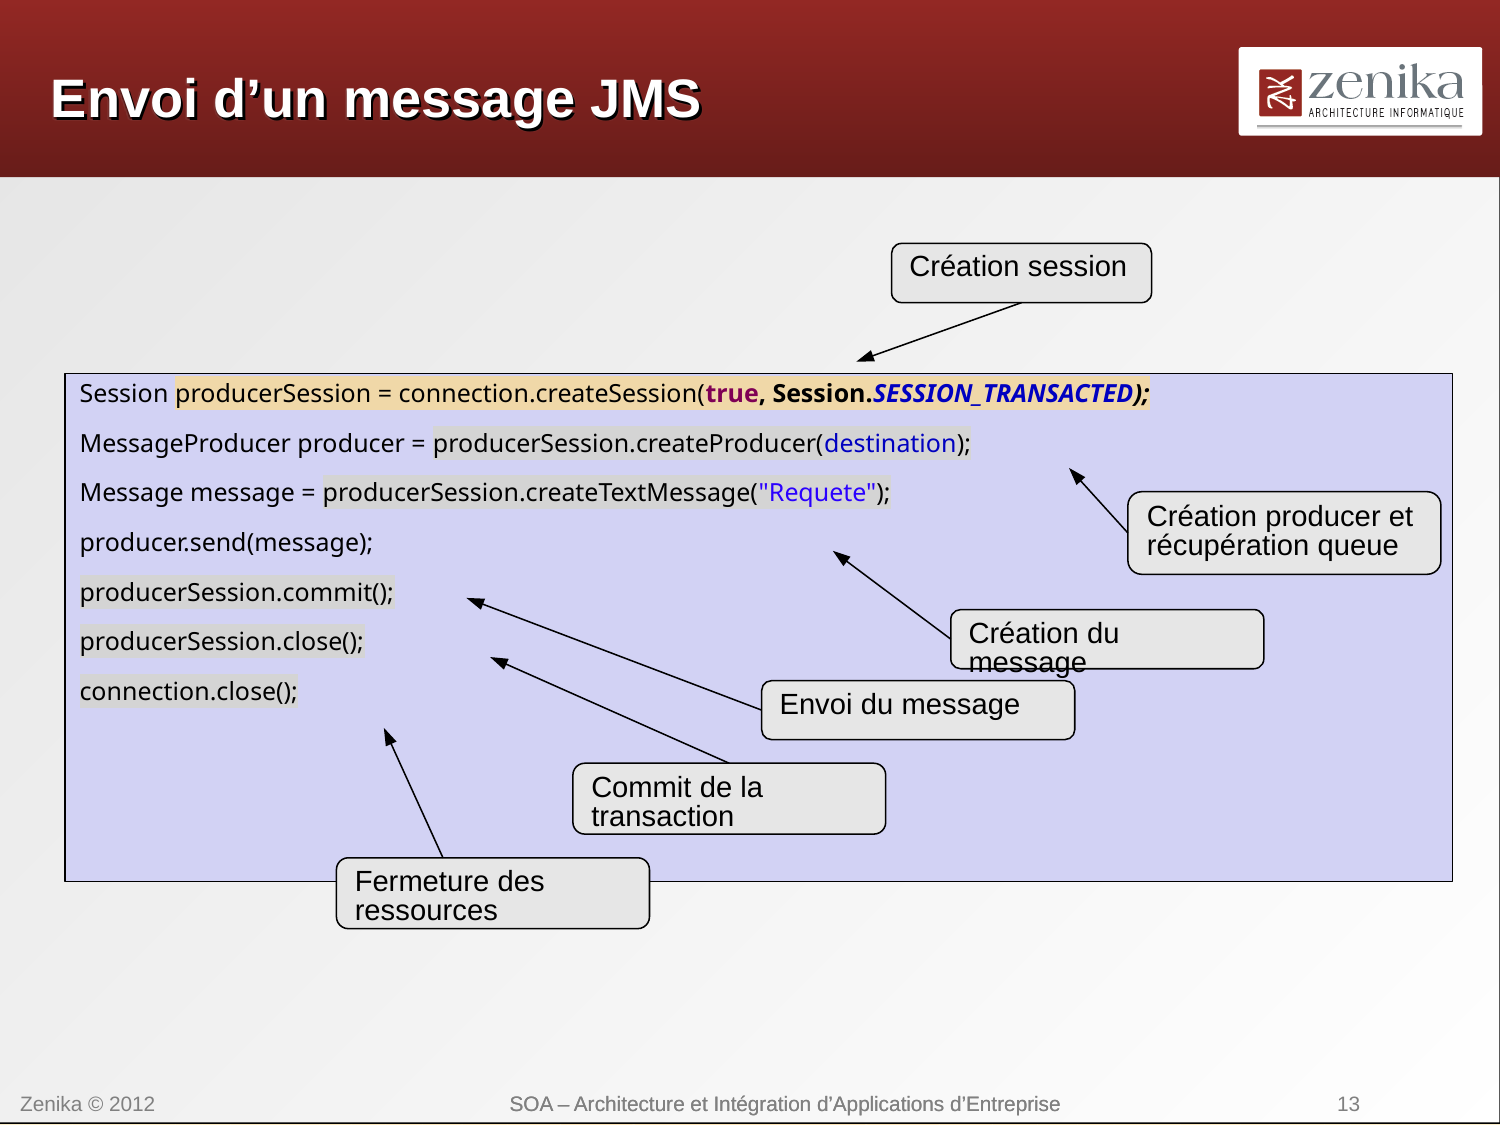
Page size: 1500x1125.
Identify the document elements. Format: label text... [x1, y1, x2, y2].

text_box Création du message [950, 609, 1264, 669]
text_box Création session [891, 243, 1152, 303]
text_box Commit de la transaction [572, 763, 886, 835]
text_box SOA – Architecture et Intégration d’Applications d’Entreprise [443, 1084, 1128, 1106]
text_box Envoi du message [761, 680, 1075, 740]
text_box Création producer et récupération queue [1127, 491, 1441, 575]
text_box Fermeture des ressources [336, 857, 650, 929]
text_box Session producerSession = connection.createSession(true, Session.SESSION_TRANSACTED); MessageProducer producer = producerSession.createProducer(destination); Message message = producerSession.createTextMessage("Requete"); producer.send(message); producerSession.commit(); producerSession.close(); connection.close(); [64, 373, 1453, 882]
list [50, 249, 1435, 1079]
title Envoi d’un message JMS [50, 15, 1206, 180]
